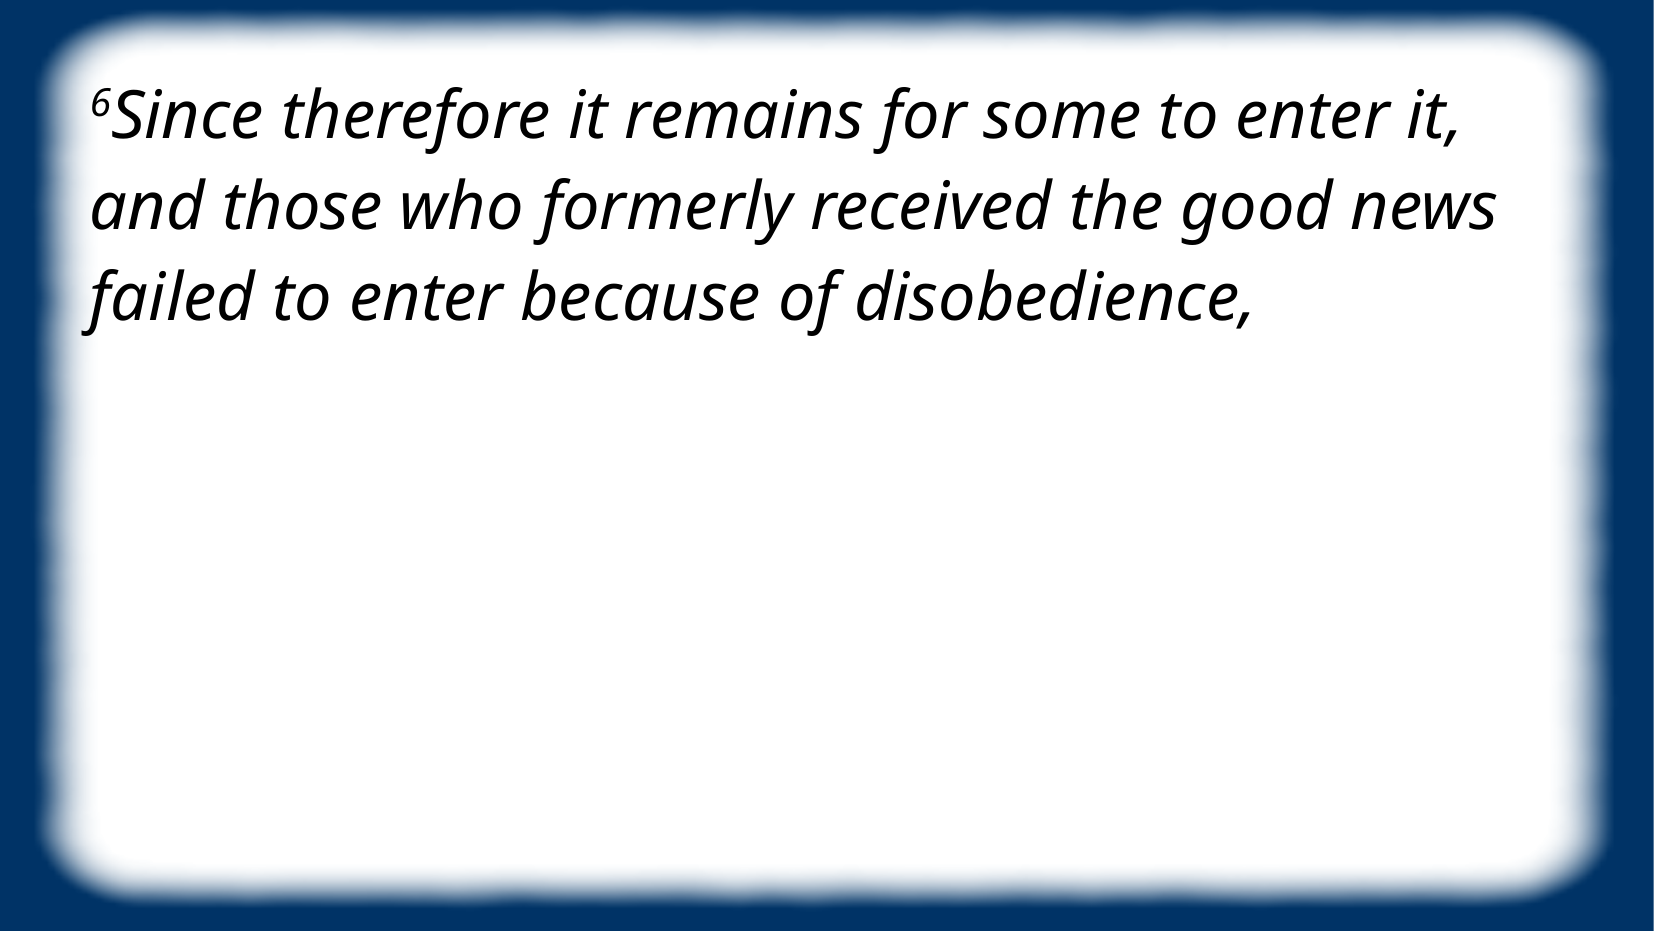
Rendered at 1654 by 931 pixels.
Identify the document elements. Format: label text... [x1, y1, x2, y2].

picture [0, 0, 1654, 931]
text_box 6Since therefore it remains for some to enter it, and those who formerly received the good news failed to enter because of disobedience, [75, 60, 1576, 361]
